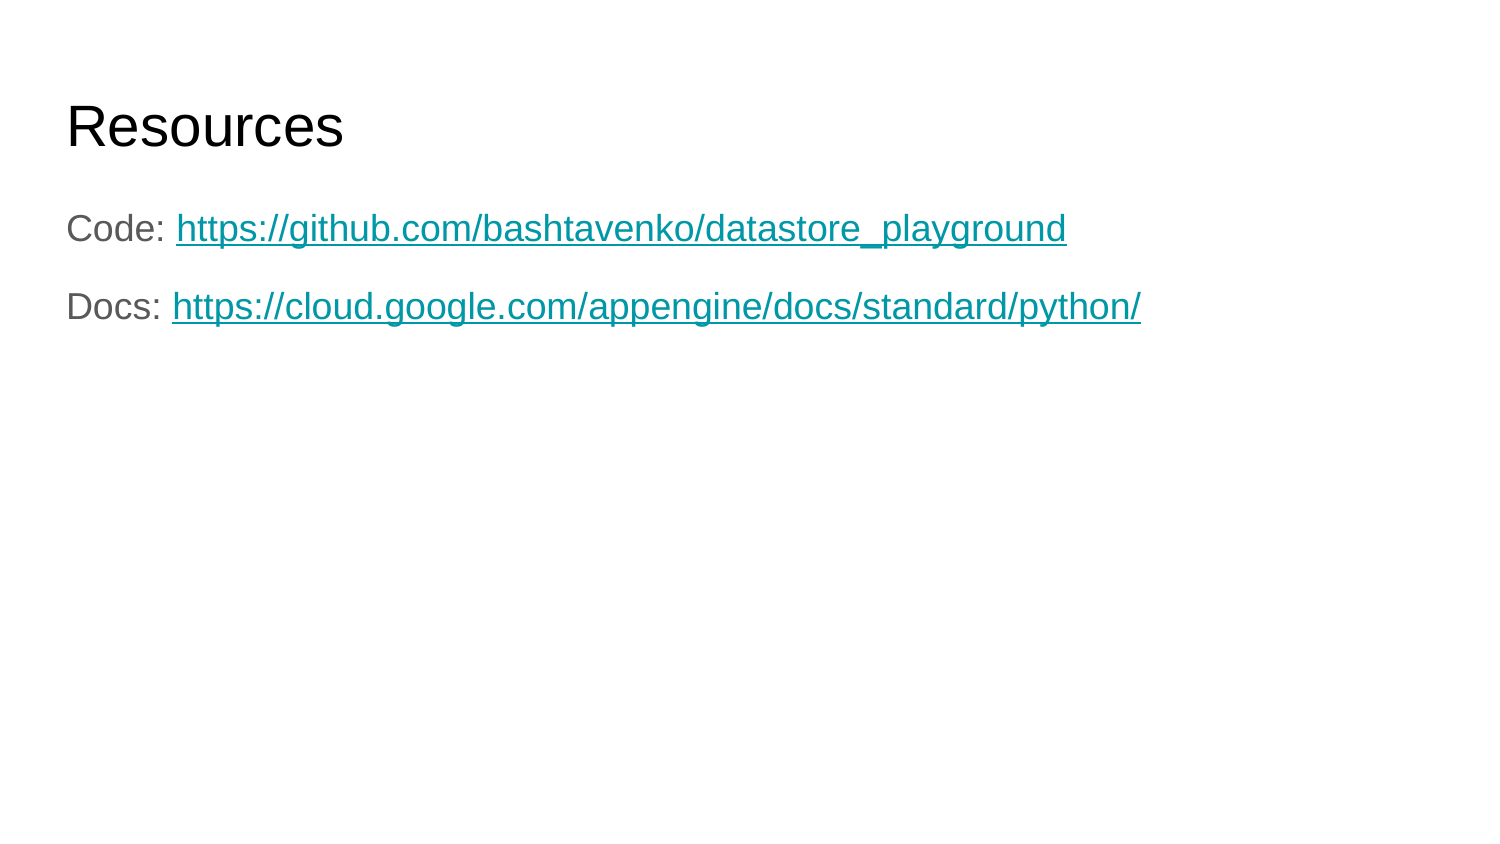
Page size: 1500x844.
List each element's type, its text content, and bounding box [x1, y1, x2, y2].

title Resources [51, 72, 1449, 167]
list Code: https://github.com/bashtavenko/datastore_playground Docs: https://cloud.google.com/appengine/docs/standard/python/ [51, 189, 1449, 750]
